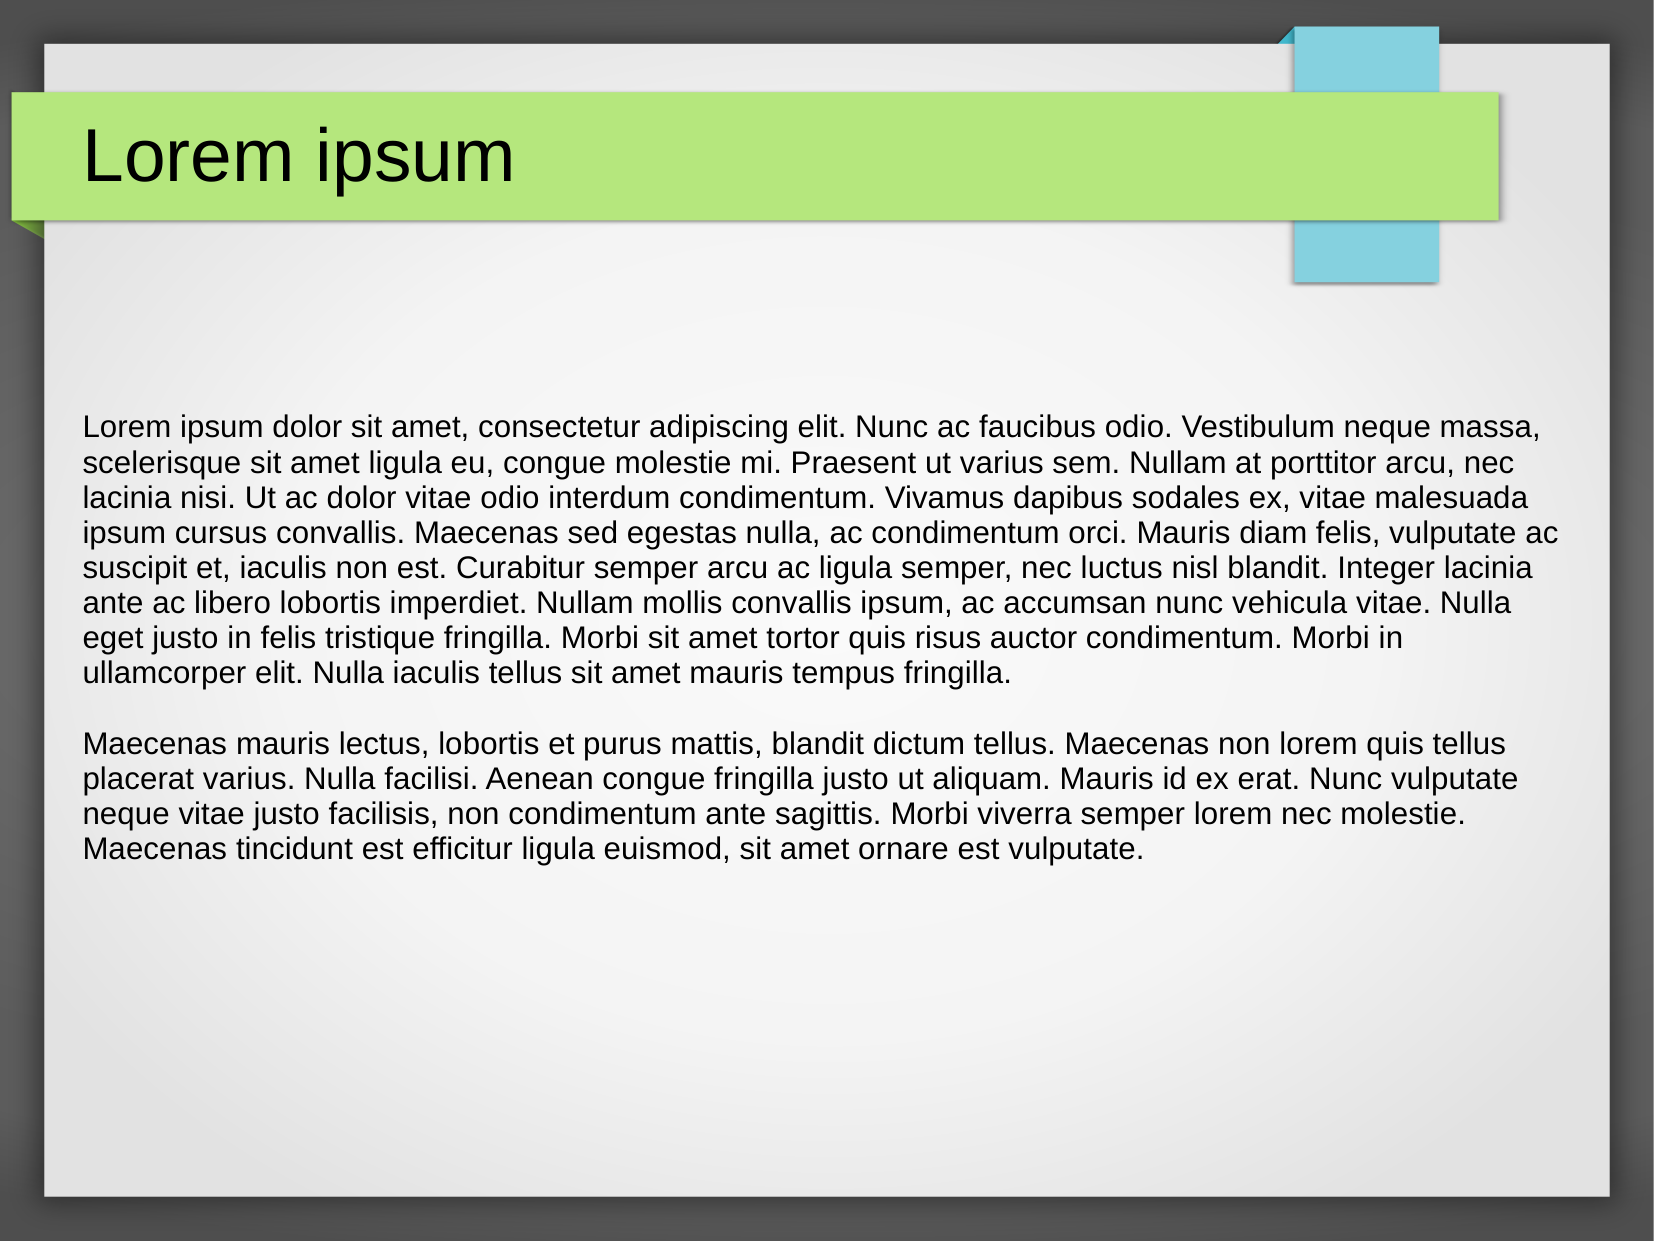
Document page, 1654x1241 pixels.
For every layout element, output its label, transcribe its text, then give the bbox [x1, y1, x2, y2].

title Lorem ipsum [82, 94, 1264, 213]
subtitle Lorem ipsum dolor sit amet, consectetur adipiscing elit. Nunc ac faucibus odio. Vestibulum neque massa, scelerisque sit amet ligula eu, congue molestie mi. Praesent ut varius sem. Nullam at porttitor arcu, nec lacinia nisi. Ut ac dolor vitae odio interdum condimentum. Vivamus dapibus sodales ex, vitae malesuada ipsum cursus convallis. Maecenas sed egestas nulla, ac condimentum orci. Mauris diam felis, vulputate ac suscipit et, iaculis non est. Curabitur semper arcu ac ligula semper, nec luctus nisl blandit. Integer lacinia ante ac libero lobortis imperdiet. Nullam mollis convallis ipsum, ac accumsan nunc vehicula vitae. Nulla eget justo in felis tristique fringilla. Morbi sit amet tortor quis risus auctor condimentum. Morbi in ullamcorper elit. Nulla iaculis tellus sit amet mauris tempus fringilla. Maecenas mauris lectus, lobortis et purus mattis, blandit dictum tellus. Maecenas non lorem quis tellus placerat varius. Nulla facilisi. Aenean congue fringilla justo ut aliquam. Mauris id ex erat. Nunc vulputate neque vitae justo facilisis, non condimentum ante sagittis. Morbi viverra semper lorem nec molestie. Maecenas tincidunt est efficitur ligula euismod, sit amet ornare est vulputate. [82, 295, 1571, 1015]
